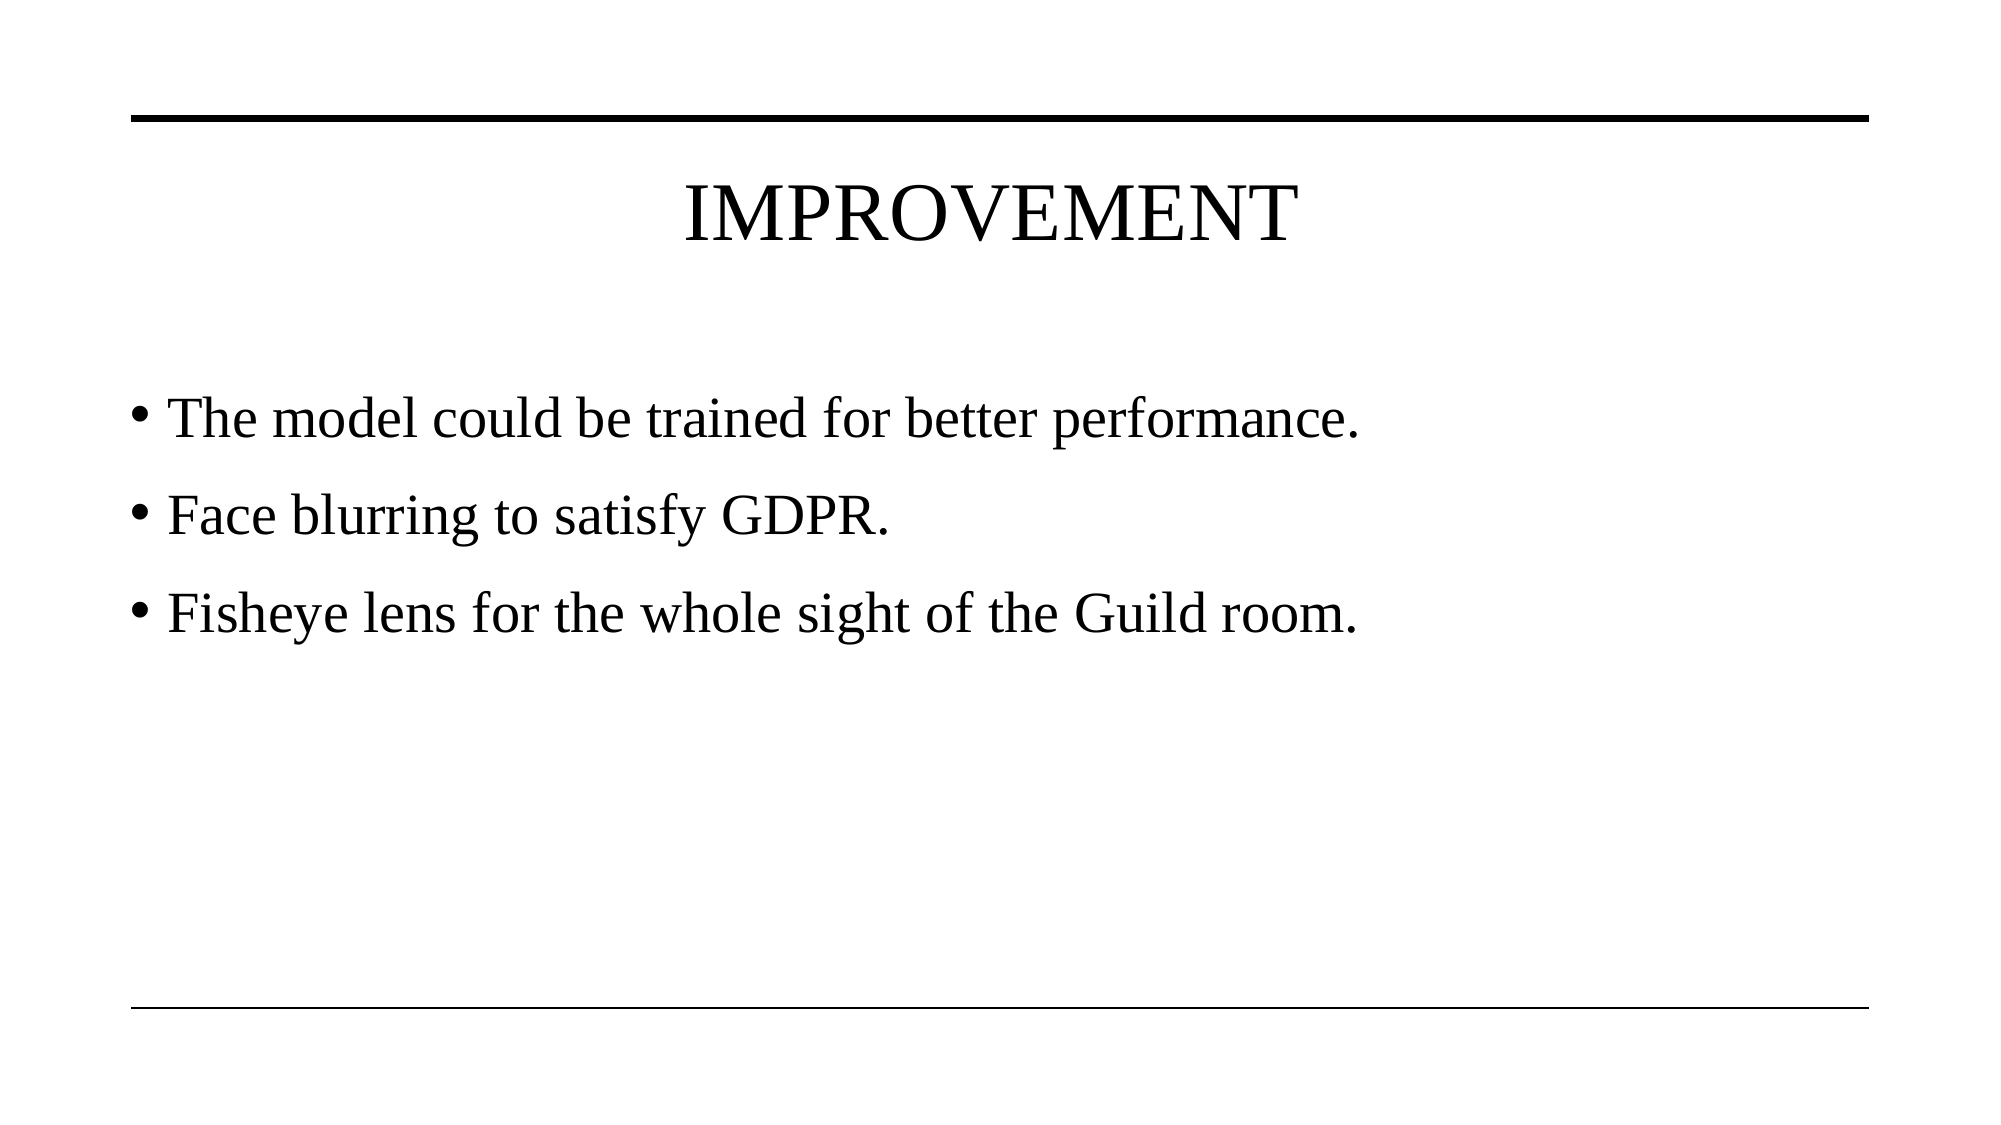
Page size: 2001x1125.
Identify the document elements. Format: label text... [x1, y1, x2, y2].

title Improvement [114, 149, 1869, 364]
list The model could be trained for better performance. Face blurring to satisfy GDPR. Fisheye lens for the whole sight of the Guild room. [114, 364, 1869, 979]
